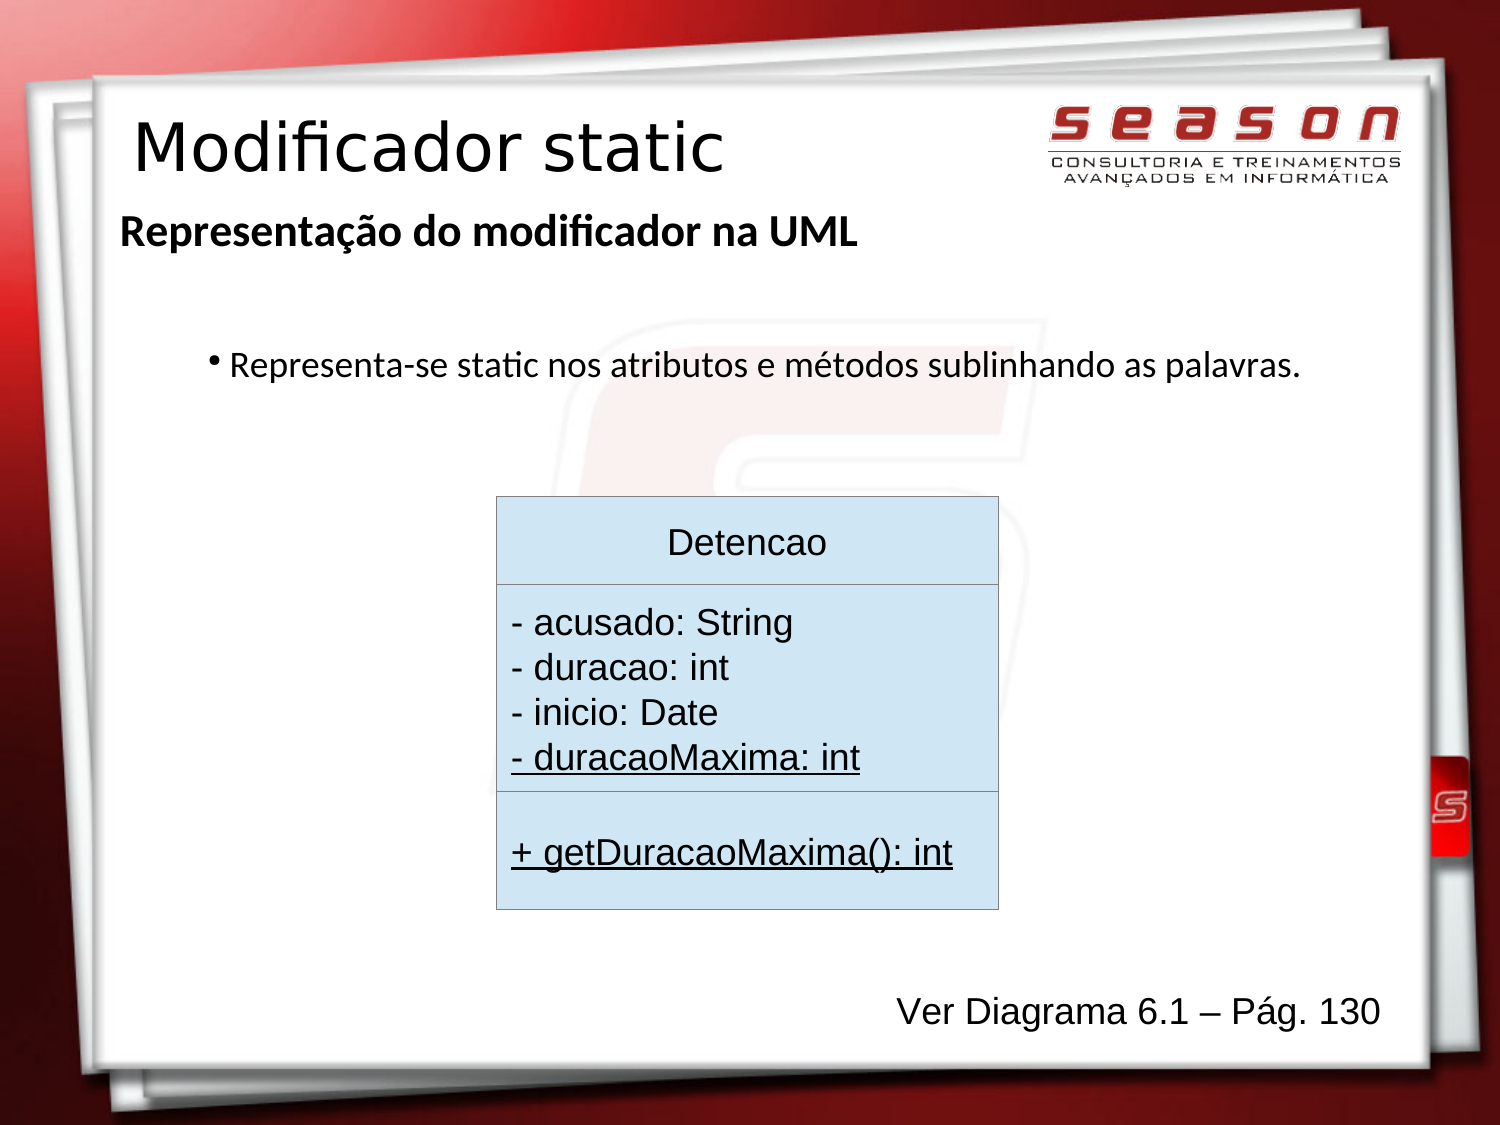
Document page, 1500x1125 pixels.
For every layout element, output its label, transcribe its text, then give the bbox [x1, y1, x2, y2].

text_box Representa-se static nos atributos e métodos sublinhando as palavras. [207, 310, 1328, 414]
text_box Representação do modificador na UML [119, 200, 1240, 256]
text_box - acusado: String - duracao: int - inicio: Date - duracaoMaxima: int [496, 584, 999, 791]
text_box Ver Diagrama 6.1 – Pág. 130 [708, 979, 1396, 1040]
text_box Detencao [496, 496, 999, 584]
picture [0, 0, 1500, 1125]
text_box + getDuracaoMaxima(): int [496, 791, 999, 910]
title Modificador static [118, 33, 1394, 257]
